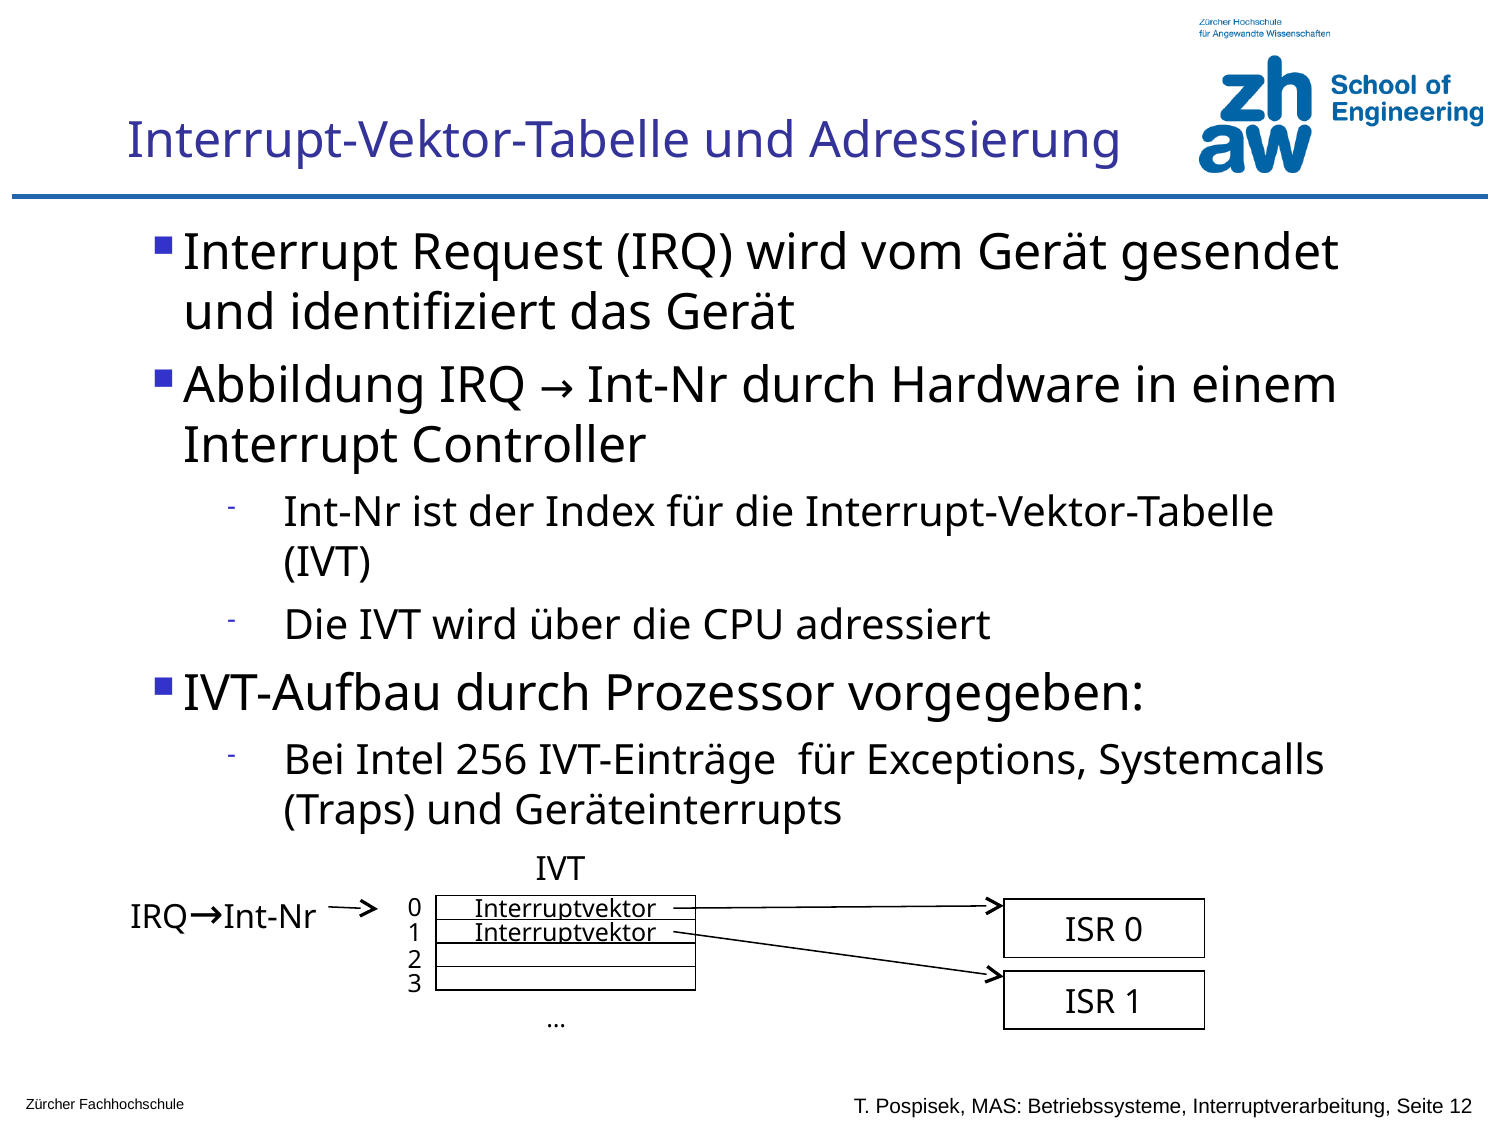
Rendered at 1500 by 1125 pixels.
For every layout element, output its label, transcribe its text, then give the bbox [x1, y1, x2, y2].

text_box 3 [393, 982, 437, 1005]
text_box 0 [410, 900, 418, 908]
text_box IVT [520, 840, 601, 895]
text_box IRQ→Int-Nr [115, 879, 332, 944]
text_box 2 [393, 936, 437, 982]
text_box Interruptvektor [437, 919, 696, 942]
picture [1199, 19, 1483, 173]
title Interrupt-Vektor-Tabelle und Adressierung [112, 50, 1391, 175]
text_box ISR 0 [1003, 898, 1205, 958]
text_box 0 [393, 883, 437, 908]
text_box Interruptvektor [437, 895, 696, 919]
text_box [437, 942, 696, 991]
text_box ISR 1 [1003, 970, 1205, 1029]
text_box Interrupt Request (IRQ) wird vom Gerät gesendet und identifiziert das Gerät Abbildung IRQ → Int-Nr durch Hardware in einem Interrupt Controller Int-Nr ist der Index für die Interrupt-Vektor-Tabelle (IVT) Die IVT wird über die CPU adressiert IVT-Aufbau durch Prozessor vorgegeben: Bei Intel 256 IVT-Einträge für Exceptions, Systemcalls (Traps) und Geräteinterrupts [137, 212, 1376, 841]
text_box 1 [393, 908, 437, 936]
text_box … [531, 995, 578, 1041]
